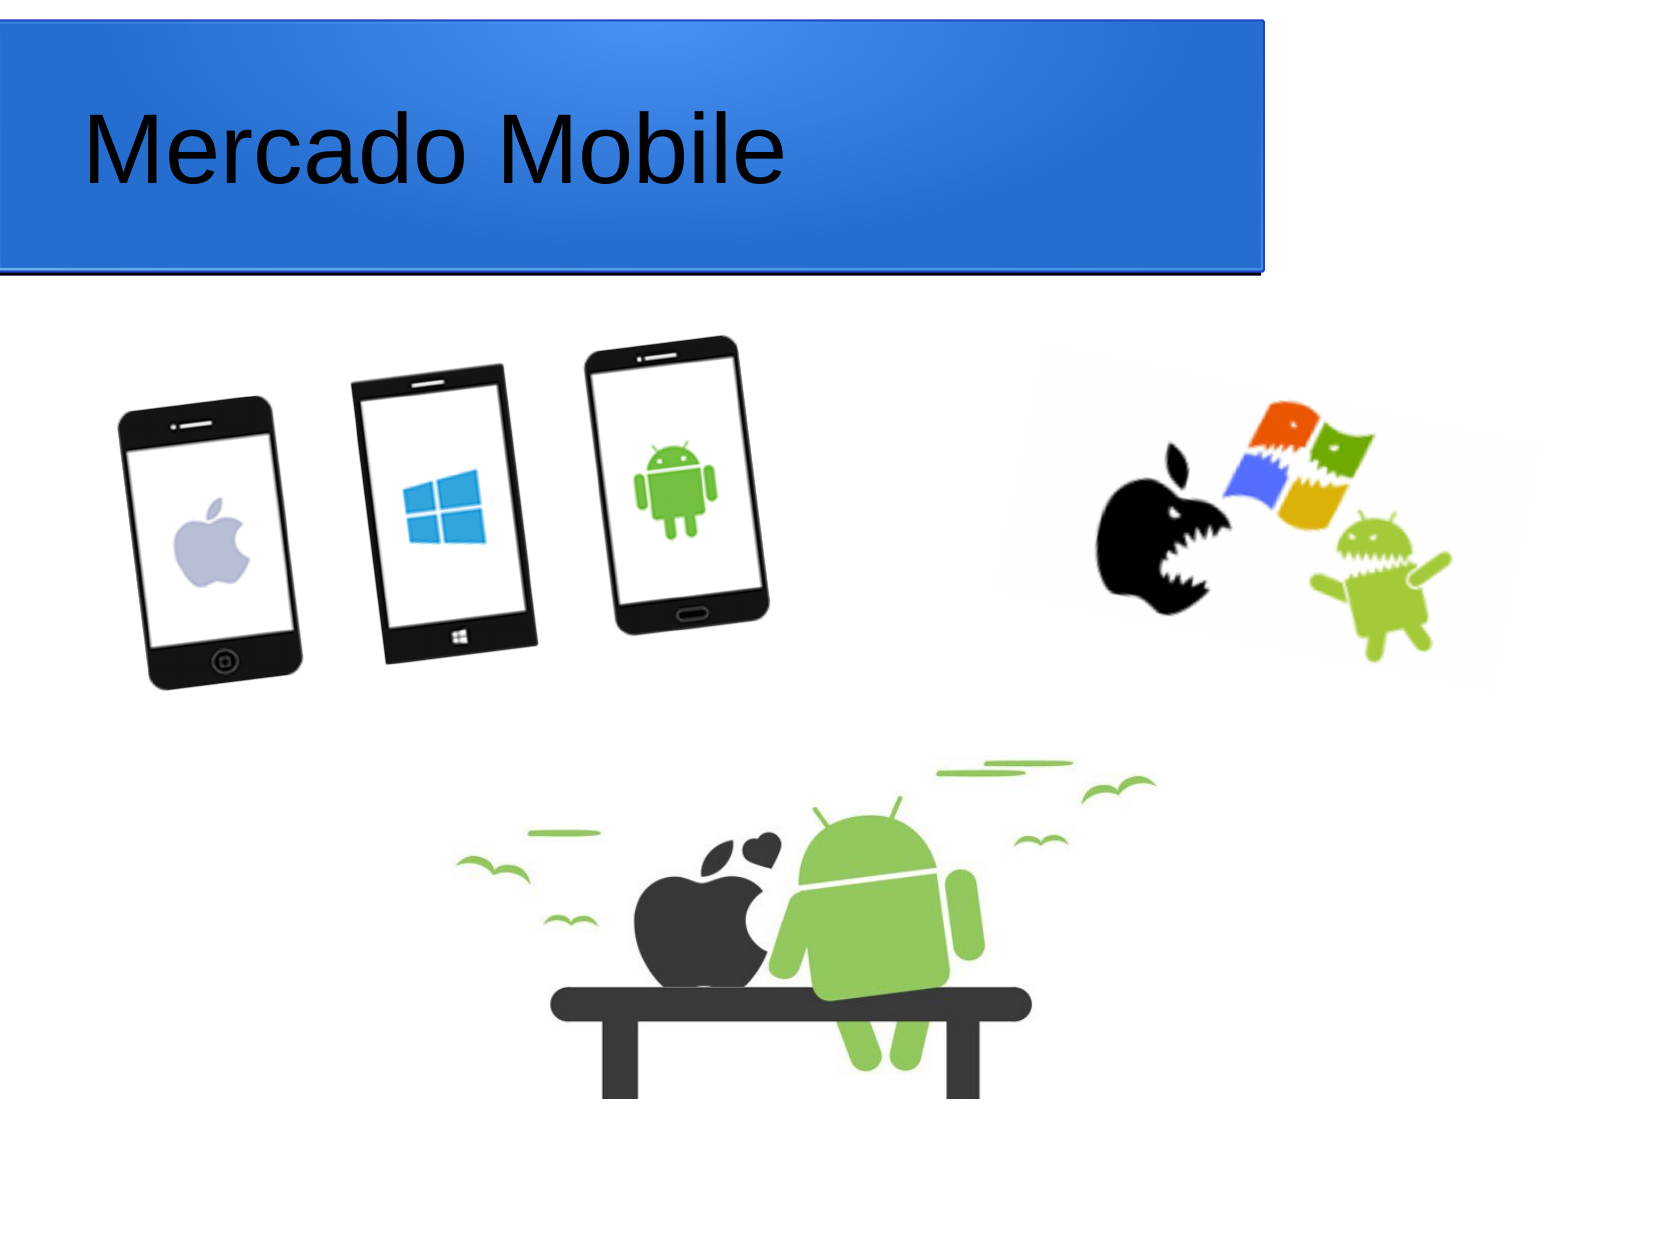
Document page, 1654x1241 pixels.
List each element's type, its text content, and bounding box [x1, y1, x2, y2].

picture [992, 342, 1543, 693]
picture [437, 755, 1158, 1099]
title Mercado Mobile [82, 47, 1235, 252]
picture [114, 329, 772, 698]
